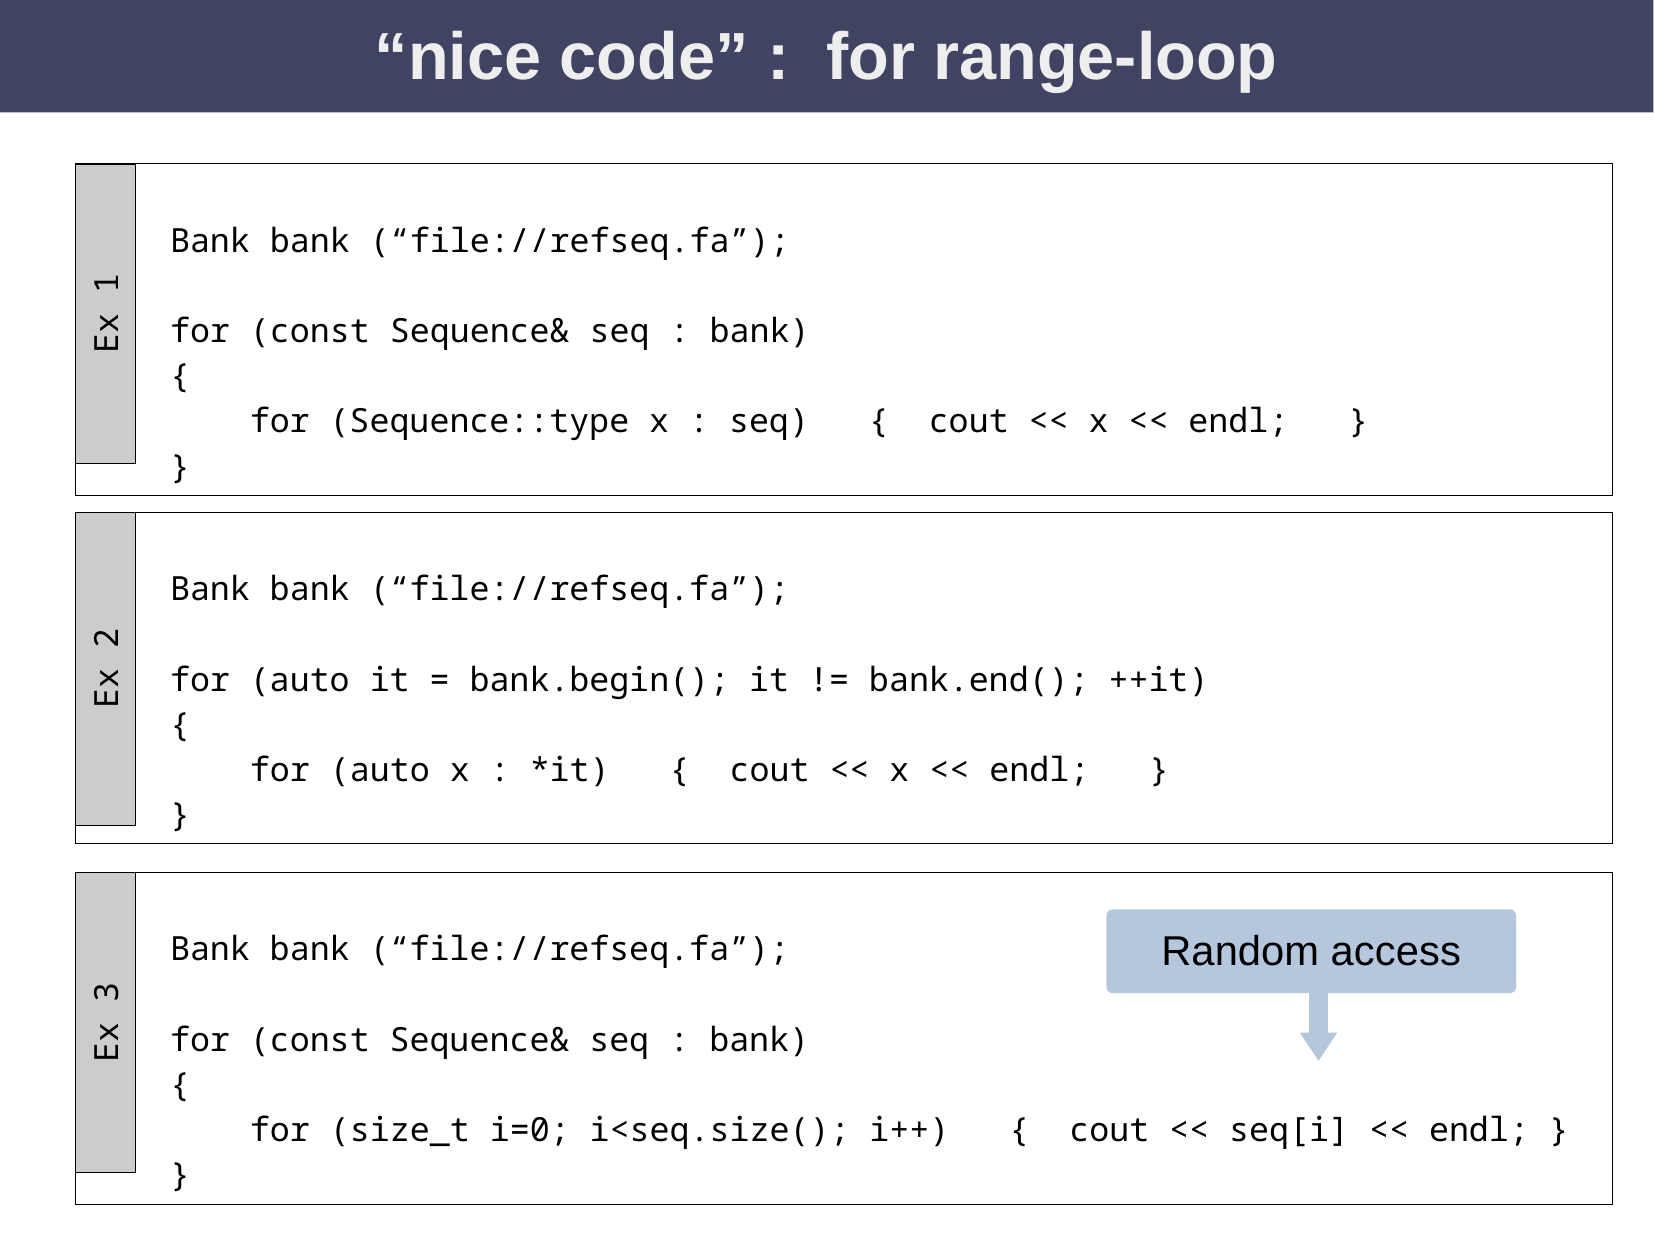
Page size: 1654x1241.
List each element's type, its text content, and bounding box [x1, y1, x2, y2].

text_box Bank bank (“file://refseq.fa”); for (const Sequence& seq : bank) { for (Sequence::type x : seq) { cout << x << endl; } } [75, 163, 1613, 464]
text_box Ex 2 [75, 512, 129, 826]
text_box [1299, 994, 1338, 1061]
text_box Ex 1 [75, 164, 129, 464]
text_box “nice code” : for range-loop [0, 0, 1654, 113]
text_box Bank bank (“file://refseq.fa”); for (const Sequence& seq : bank) { for (size_t i=0; i<seq.size(); i++) { cout << seq[i] << endl; } } [136, 872, 1613, 1173]
text_box Ex 3 [75, 872, 129, 1173]
text_box Random access [1106, 909, 1517, 994]
text_box Bank bank (“file://refseq.fa”); for (auto it = bank.begin(); it != bank.end(); ++it) { for (auto x : *it) { cout << x << endl; } } [136, 512, 1613, 826]
